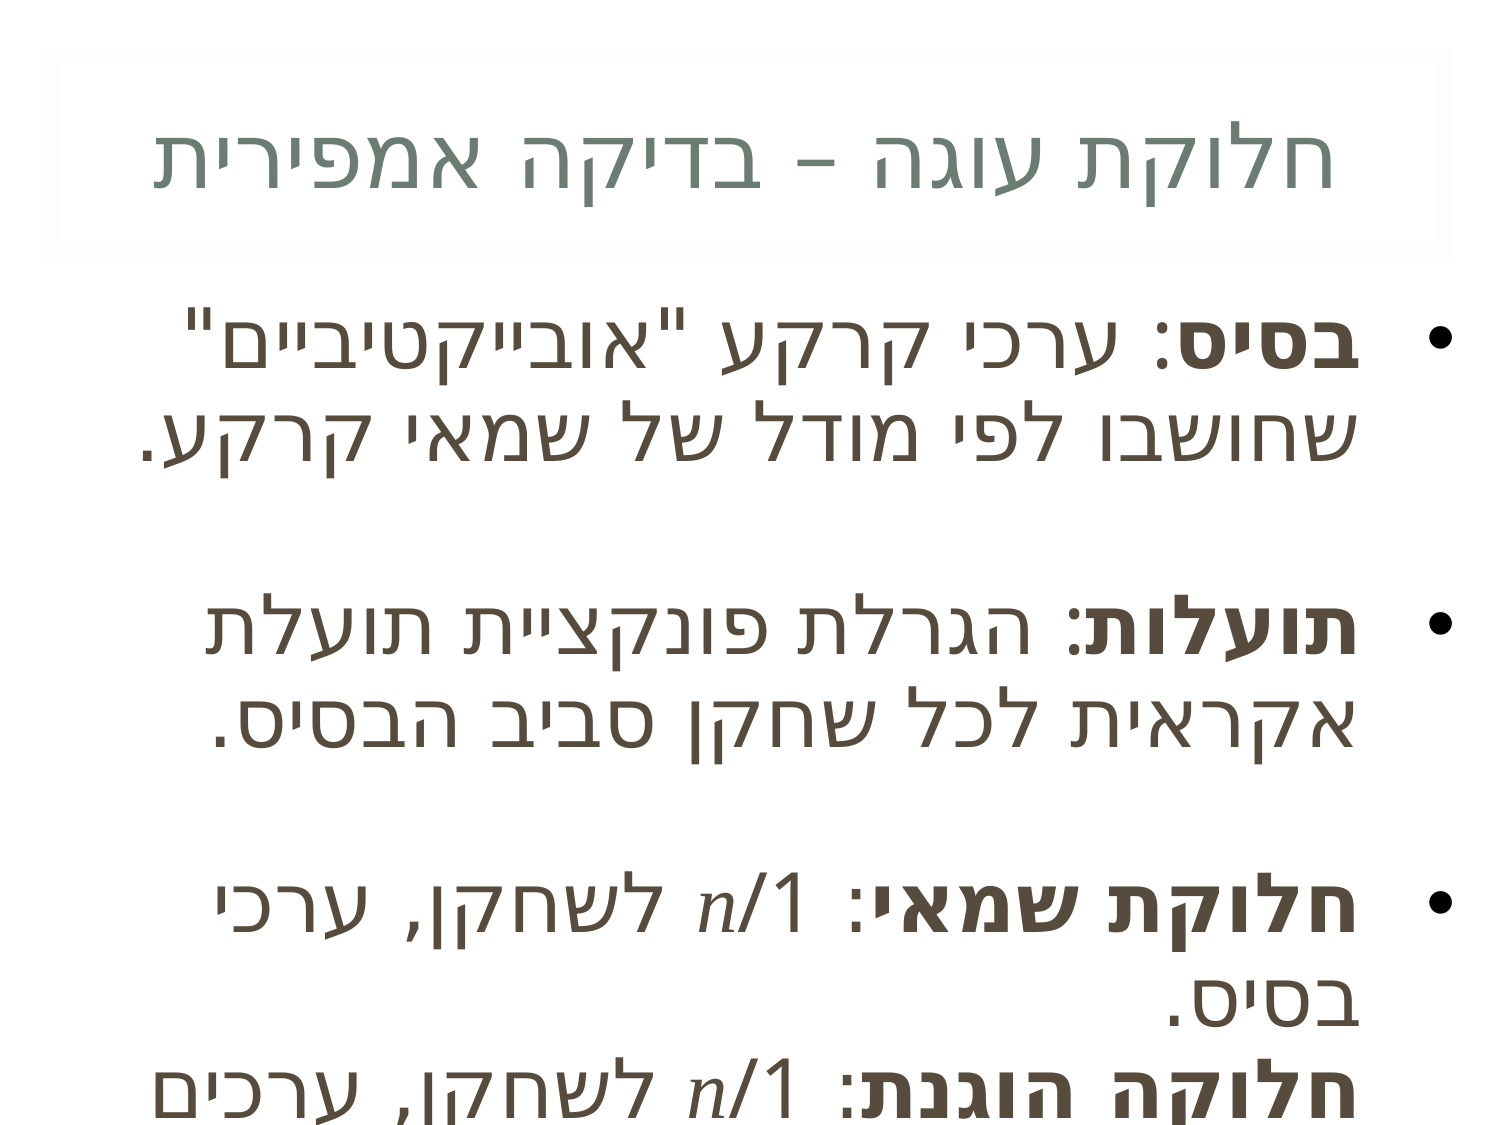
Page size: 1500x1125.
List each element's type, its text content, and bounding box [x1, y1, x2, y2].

picture [45, 46, 1455, 263]
text_box חלוקת עוגה – בדיקה אמפירית [69, 66, 1426, 238]
text_box בסיס: ערכי קרקע "אובייקטיביים" שחושבו לפי מודל של שמאי קרקע. תועלות: הגרלת פונקציית תועלת אקראית לכל שחקן סביב הבסיס. חלוקת שמאי: 1/n לשחקן, ערכי בסיס. חלוקה הוגנת: 1/n לשחקן, ערכים אישיים. [0, 278, 1471, 1035]
